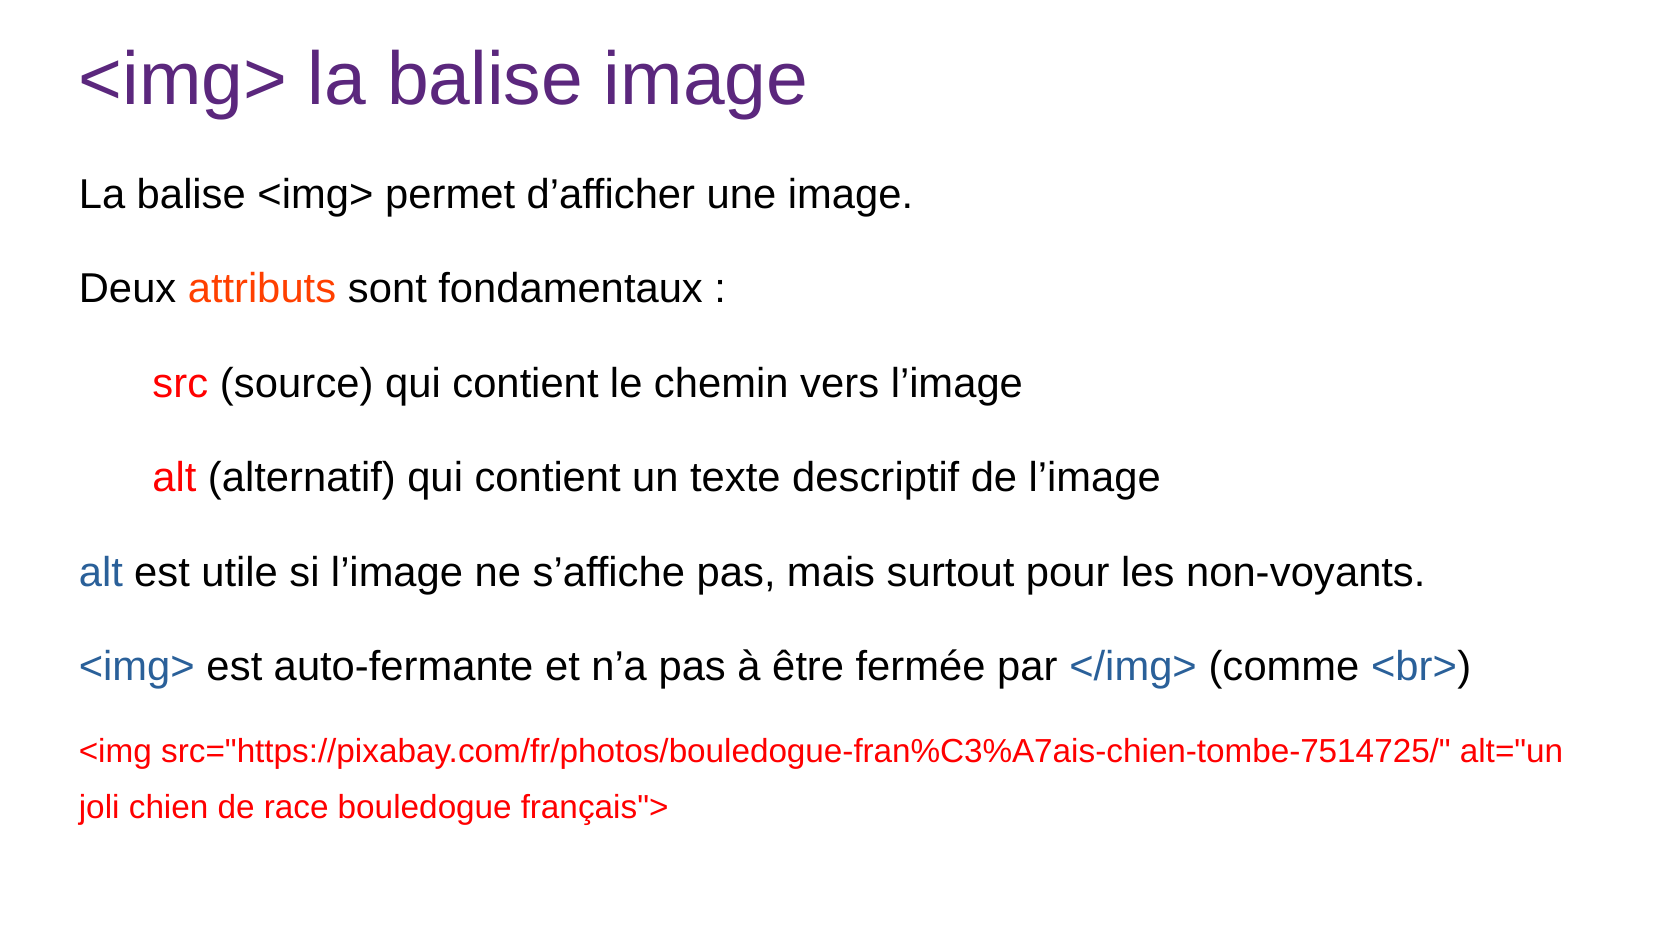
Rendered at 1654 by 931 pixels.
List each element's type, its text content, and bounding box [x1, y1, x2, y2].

title <img> la balise image [78, 36, 1556, 147]
text_box La balise <img> permet d’afficher une image. Deux attributs sont fondamentaux : src (source) qui contient le chemin vers l’image alt (alternatif) qui contient un texte descriptif de l’image alt est utile si l’image ne s’affiche pas, mais surtout pour les non-voyants. <img> est auto-fermante et n’a pas à être fermée par </img> (comme <br>) <img src="https://pixabay.com/fr/photos/bouledogue-fran%C3%A7ais-chien-tombe-7514725/" alt="un joli chien de race bouledogue français"> [78, 147, 1567, 826]
